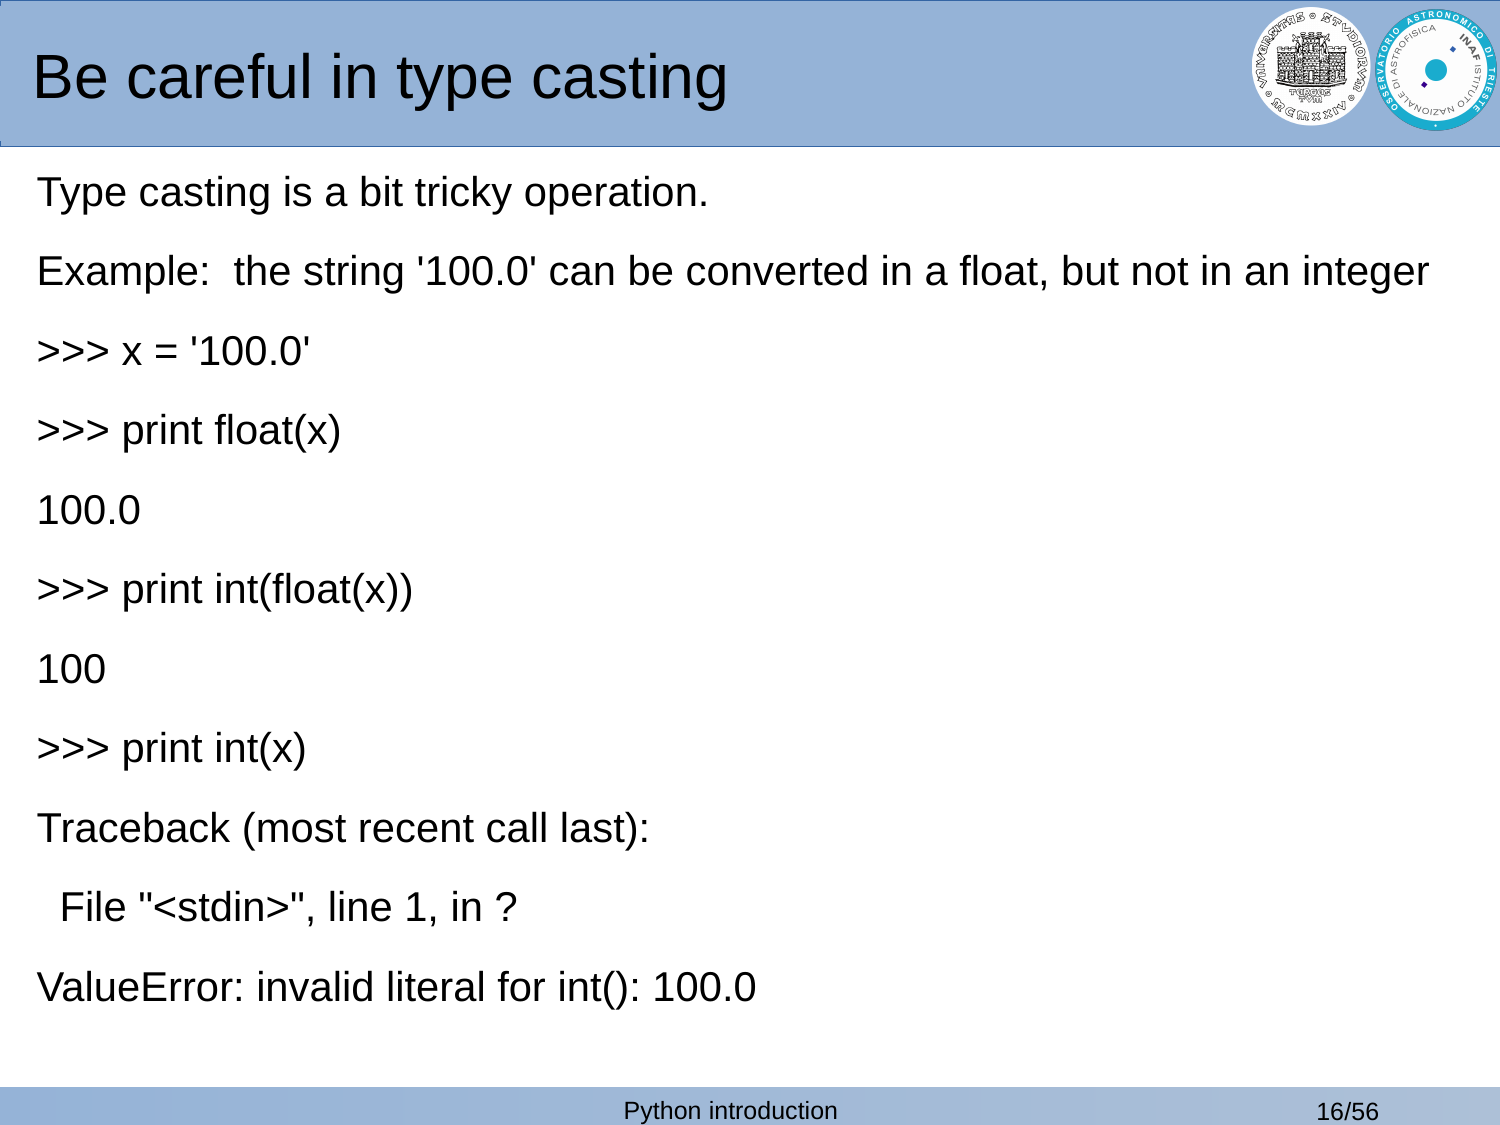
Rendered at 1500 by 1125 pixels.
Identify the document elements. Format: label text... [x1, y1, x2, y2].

picture [1252, 0, 1500, 156]
text_box Be careful in type casting [0, 5, 1243, 141]
list Type casting is a bit tricky operation. Example: the string '100.0' can be converted in a float, but not in an integer >>> x = '100.0' >>> print float(x) 100.0 >>> print int(float(x)) 100 >>> print int(x) Traceback (most recent call last): File "<stdin>", line 1, in ? ValueError: invalid literal for int(): 100.0 [21, 156, 1455, 1030]
